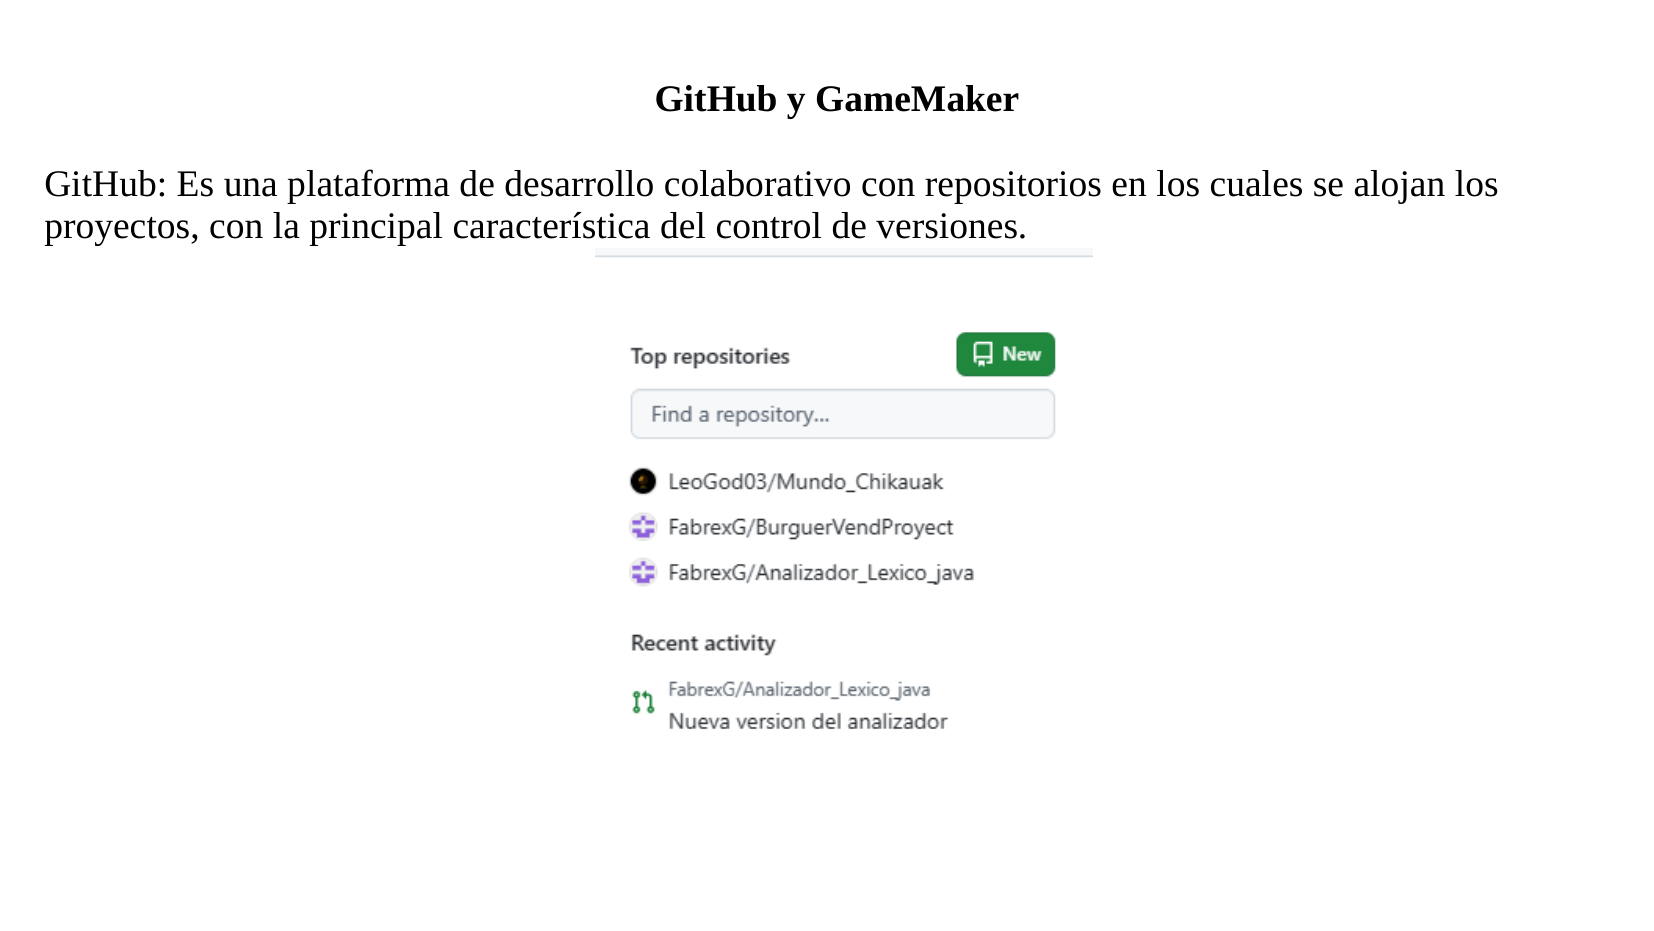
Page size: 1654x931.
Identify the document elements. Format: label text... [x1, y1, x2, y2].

text_box GitHub: Es una plataforma de desarrollo colaborativo con repositorios en los cuales se alojan los proyectos, con la principal característica del control de versiones. [29, 155, 1625, 296]
text_box GitHub y GameMaker [501, 29, 1182, 148]
picture [595, 248, 1093, 798]
